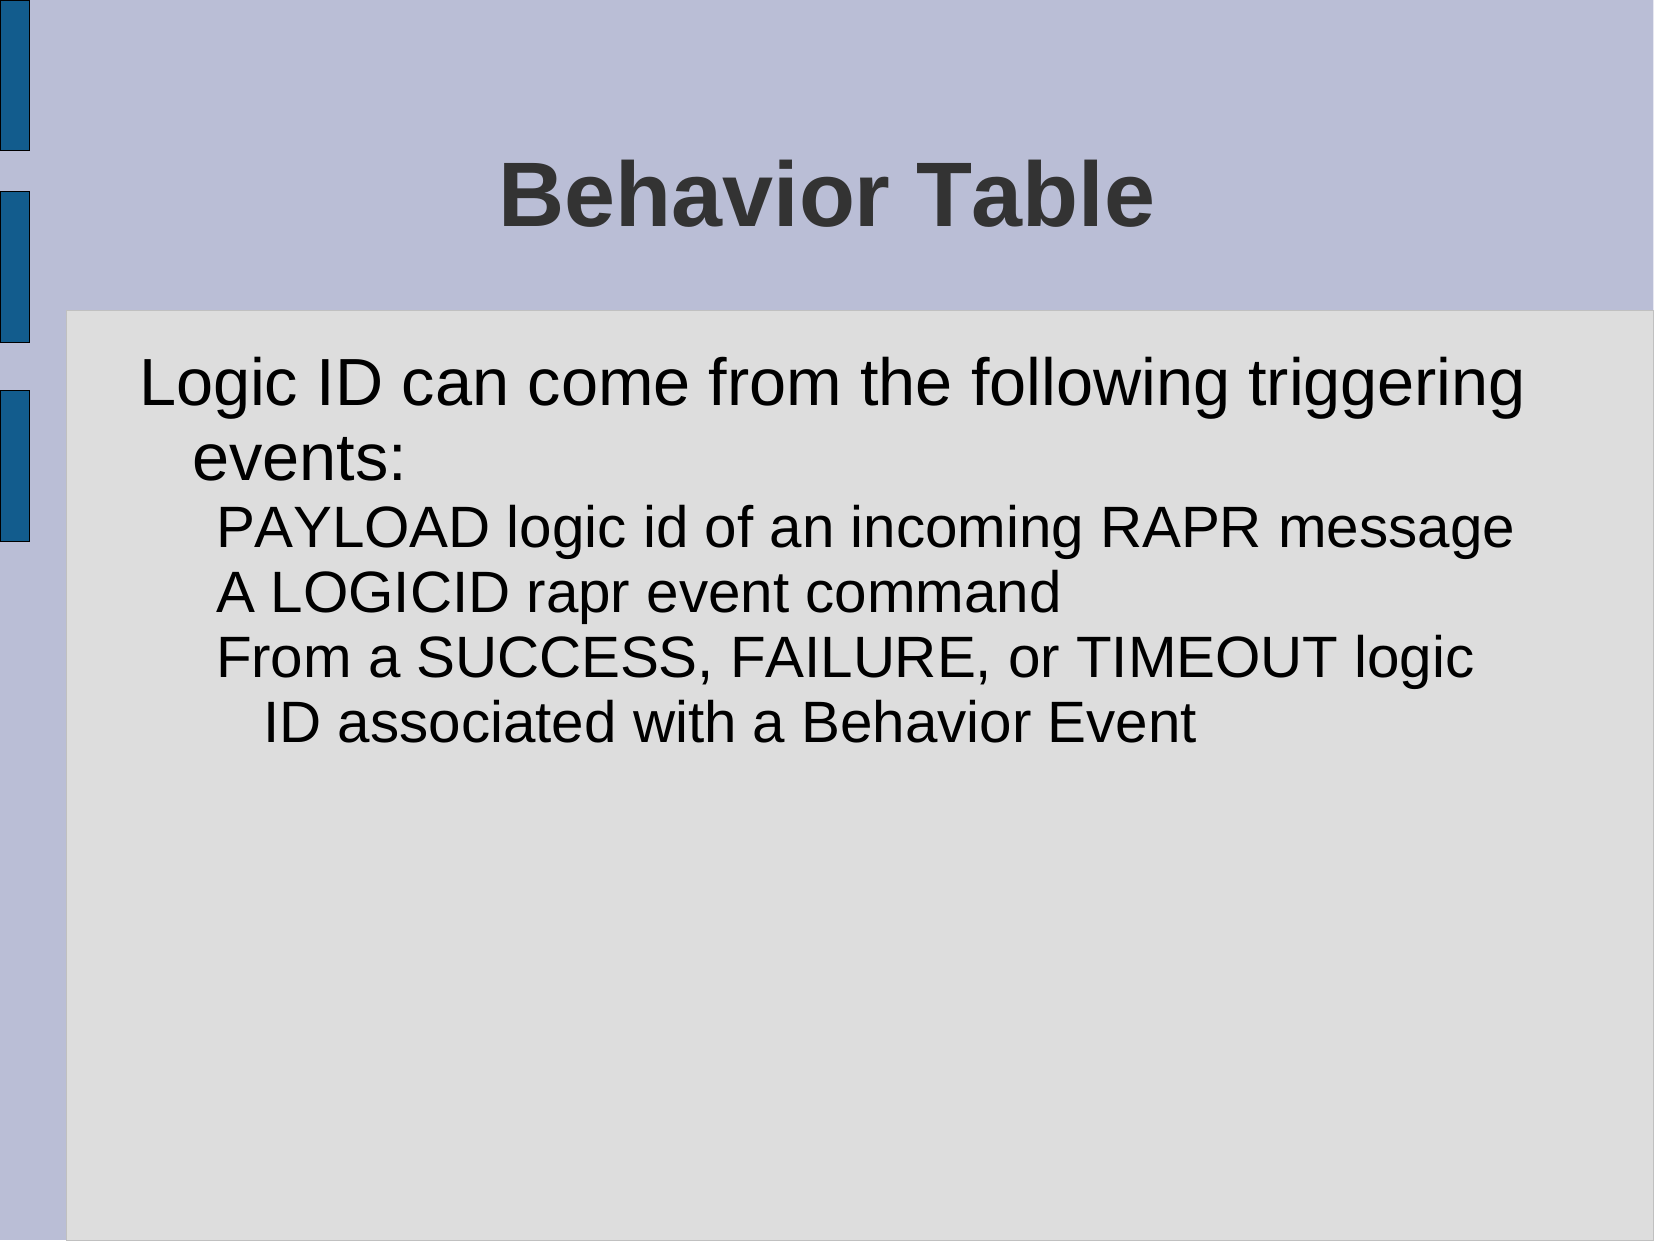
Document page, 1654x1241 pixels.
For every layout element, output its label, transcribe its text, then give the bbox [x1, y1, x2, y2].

title Behavior Table [121, 91, 1534, 299]
list Logic ID can come from the following triggering events: PAYLOAD logic id of an incoming RAPR message A LOGICID rapr event command From a SUCCESS, FAILURE, or TIMEOUT logic ID associated with a Behavior Event [121, 344, 1534, 1127]
